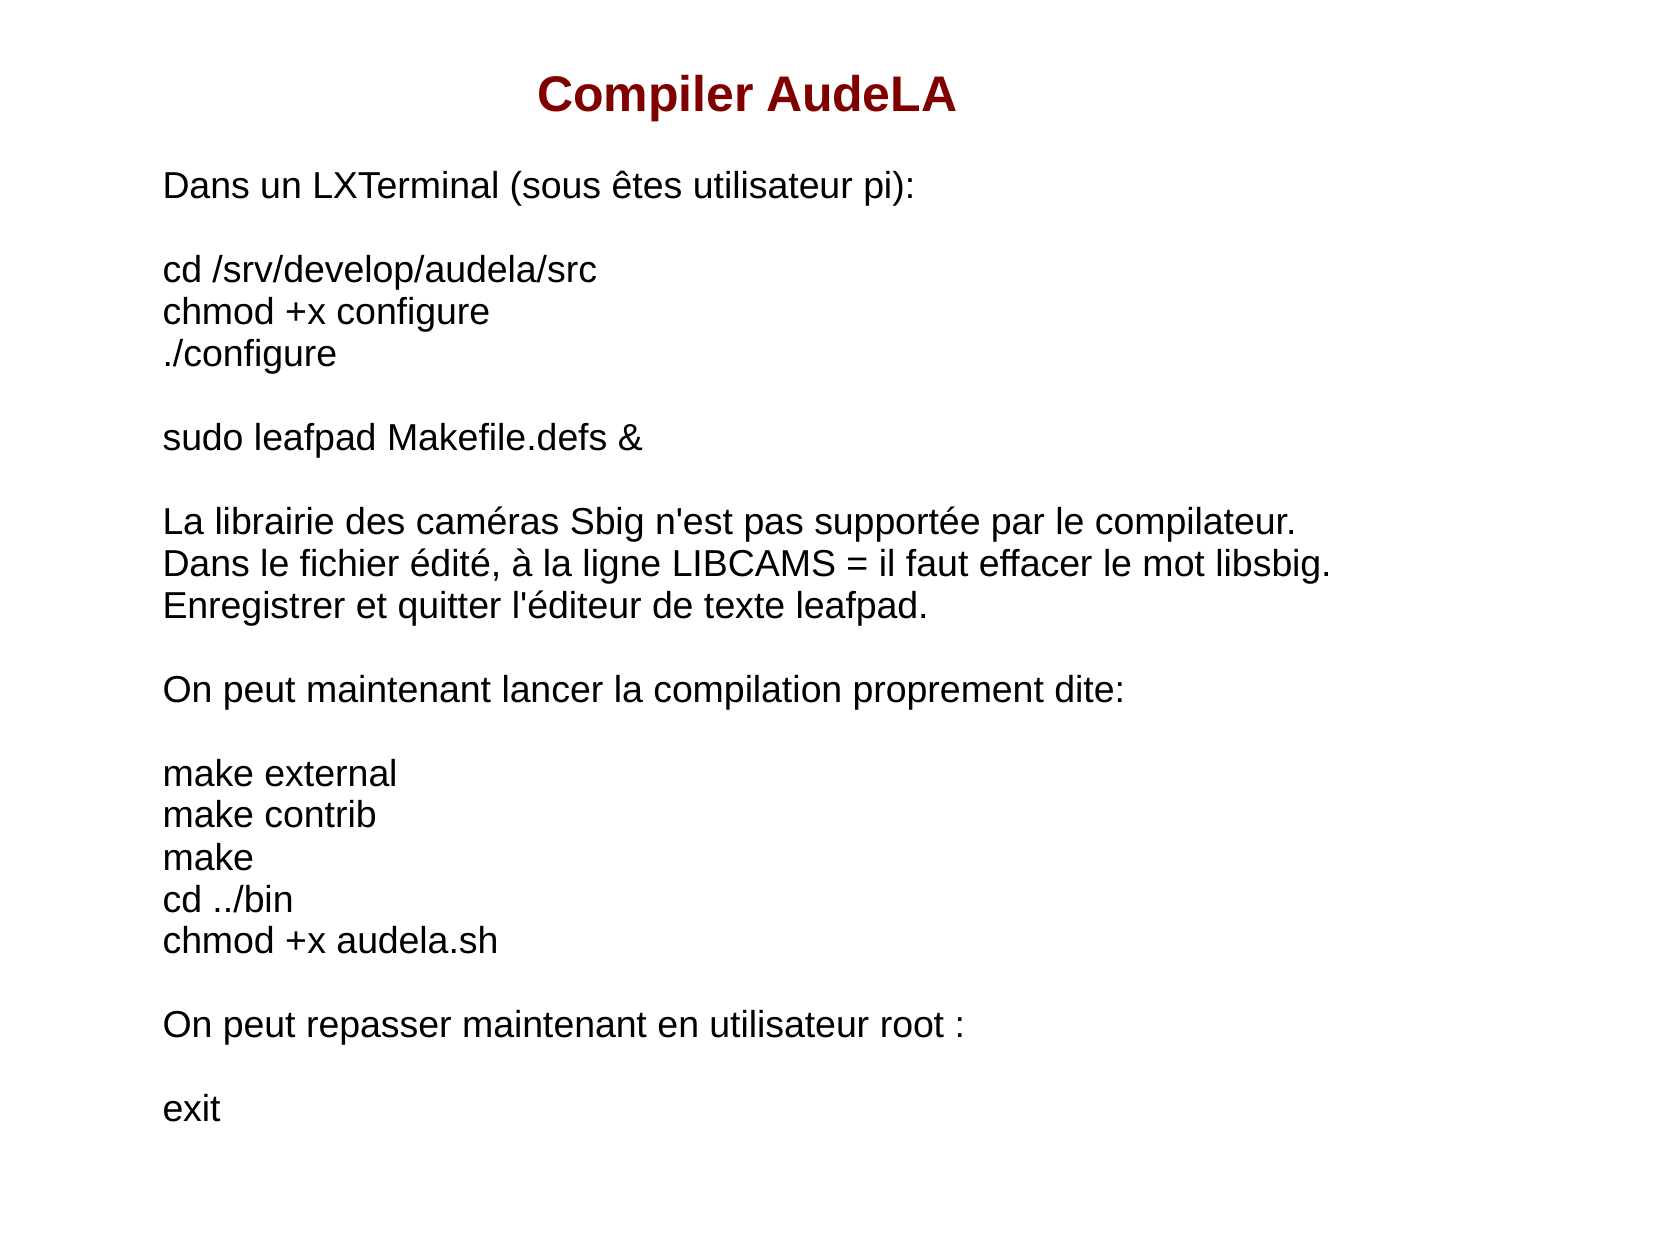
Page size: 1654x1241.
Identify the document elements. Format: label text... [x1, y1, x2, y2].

text_box Compiler AudeLA Dans un LXTerminal (sous êtes utilisateur pi): cd /srv/develop/audela/src chmod +x configure ./configure sudo leafpad Makefile.defs & La librairie des caméras Sbig n'est pas supportée par le compilateur. Dans le fichier édité, à la ligne LIBCAMS = il faut effacer le mot libsbig. Enregistrer et quitter l'éditeur de texte leafpad. On peut maintenant lancer la compilation proprement dite: make external make contrib make cd ../bin chmod +x audela.sh On peut repasser maintenant en utilisateur root : exit [147, 59, 1348, 1161]
